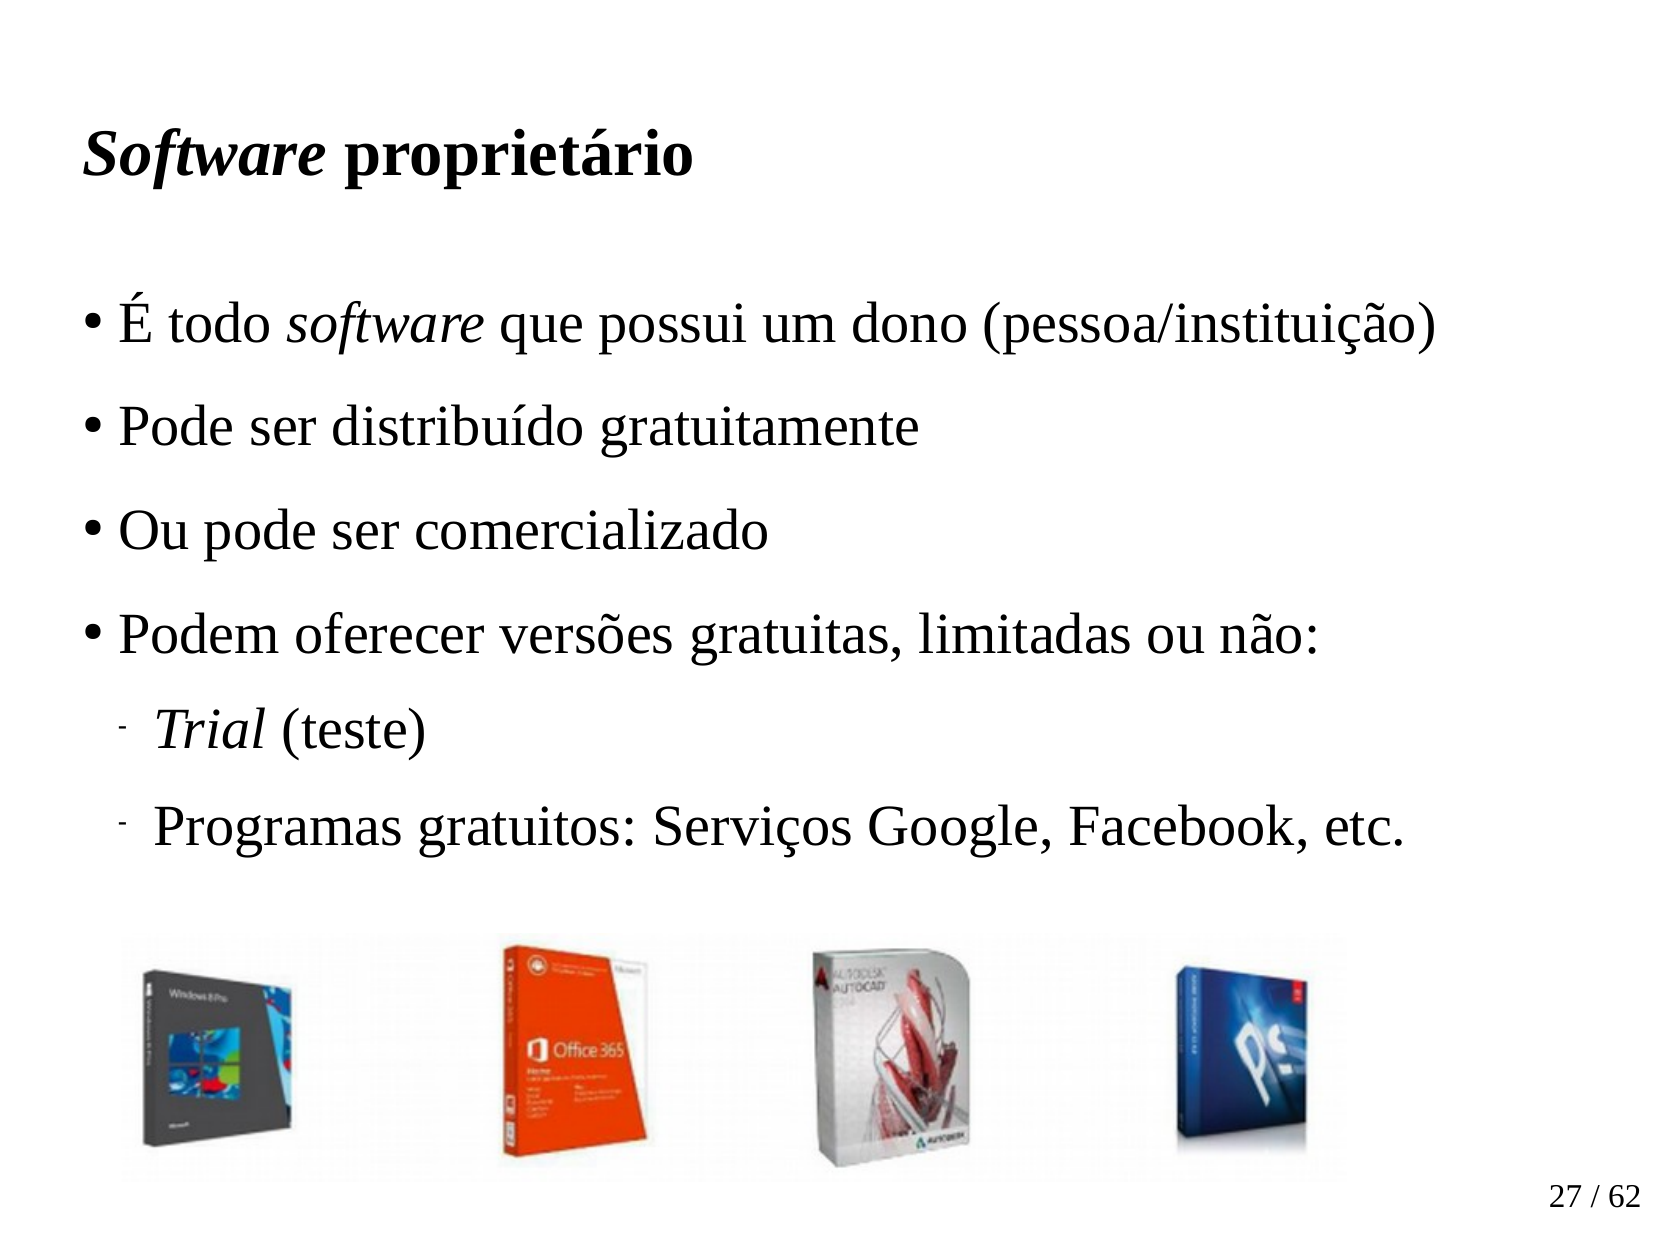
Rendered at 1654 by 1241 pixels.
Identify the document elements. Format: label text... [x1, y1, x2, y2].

picture [121, 933, 1347, 1182]
title Software proprietário [82, 49, 1571, 257]
list É todo software que possui um dono (pessoa/instituição) Pode ser distribuído gratuitamente Ou pode ser comercializado Podem oferecer versões gratuitas, limitadas ou não: Trial (teste) Programas gratuitos: Serviços Google, Facebook, etc. [82, 290, 1571, 1111]
